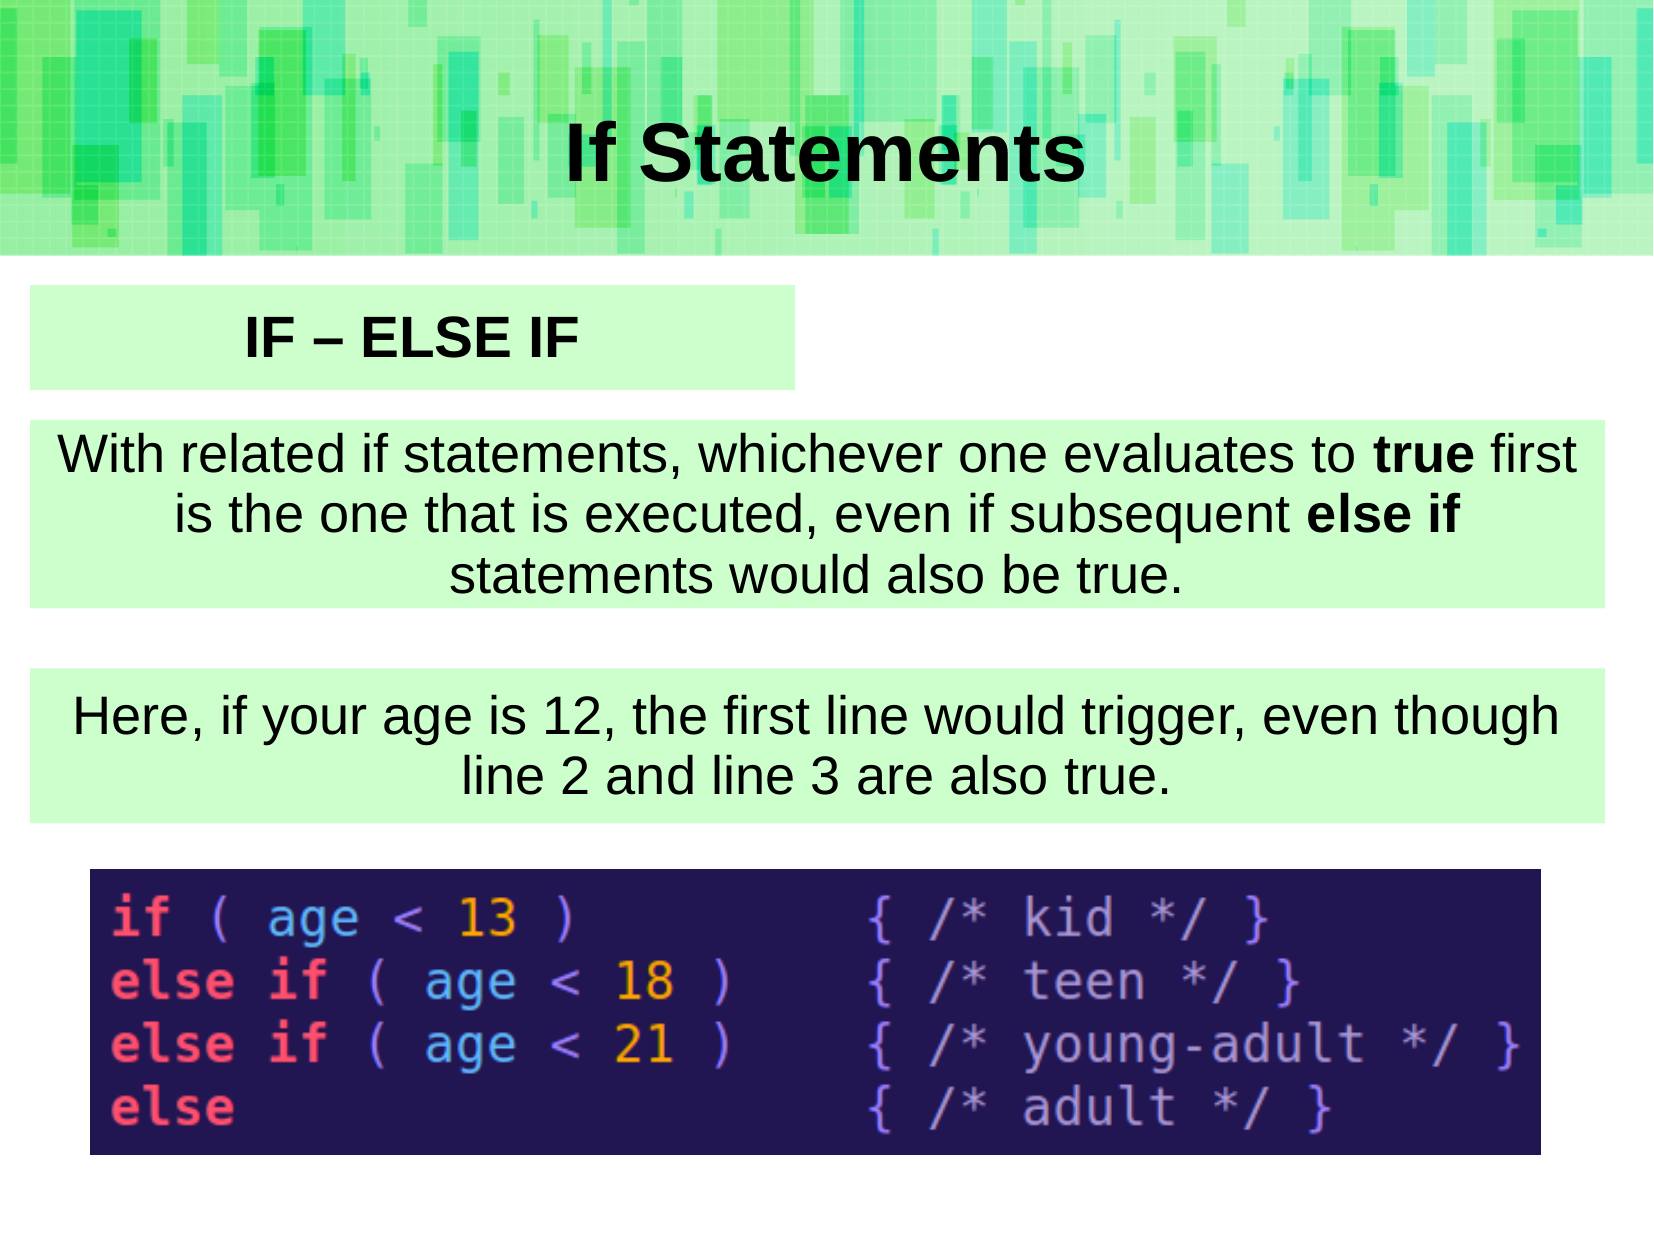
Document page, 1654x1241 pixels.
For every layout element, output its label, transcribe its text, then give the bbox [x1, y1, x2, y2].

text_box IF – ELSE IF [30, 285, 796, 391]
subtitle With related if statements, whichever one evaluates to true first is the one that is executed, even if subsequent else if statements would also be true. [30, 420, 1606, 609]
title If Statements [82, 49, 1571, 257]
picture [0, 0, 1654, 1241]
text_box Here, if your age is 12, the first line would trigger, even though line 2 and line 3 are also true. [30, 668, 1606, 824]
